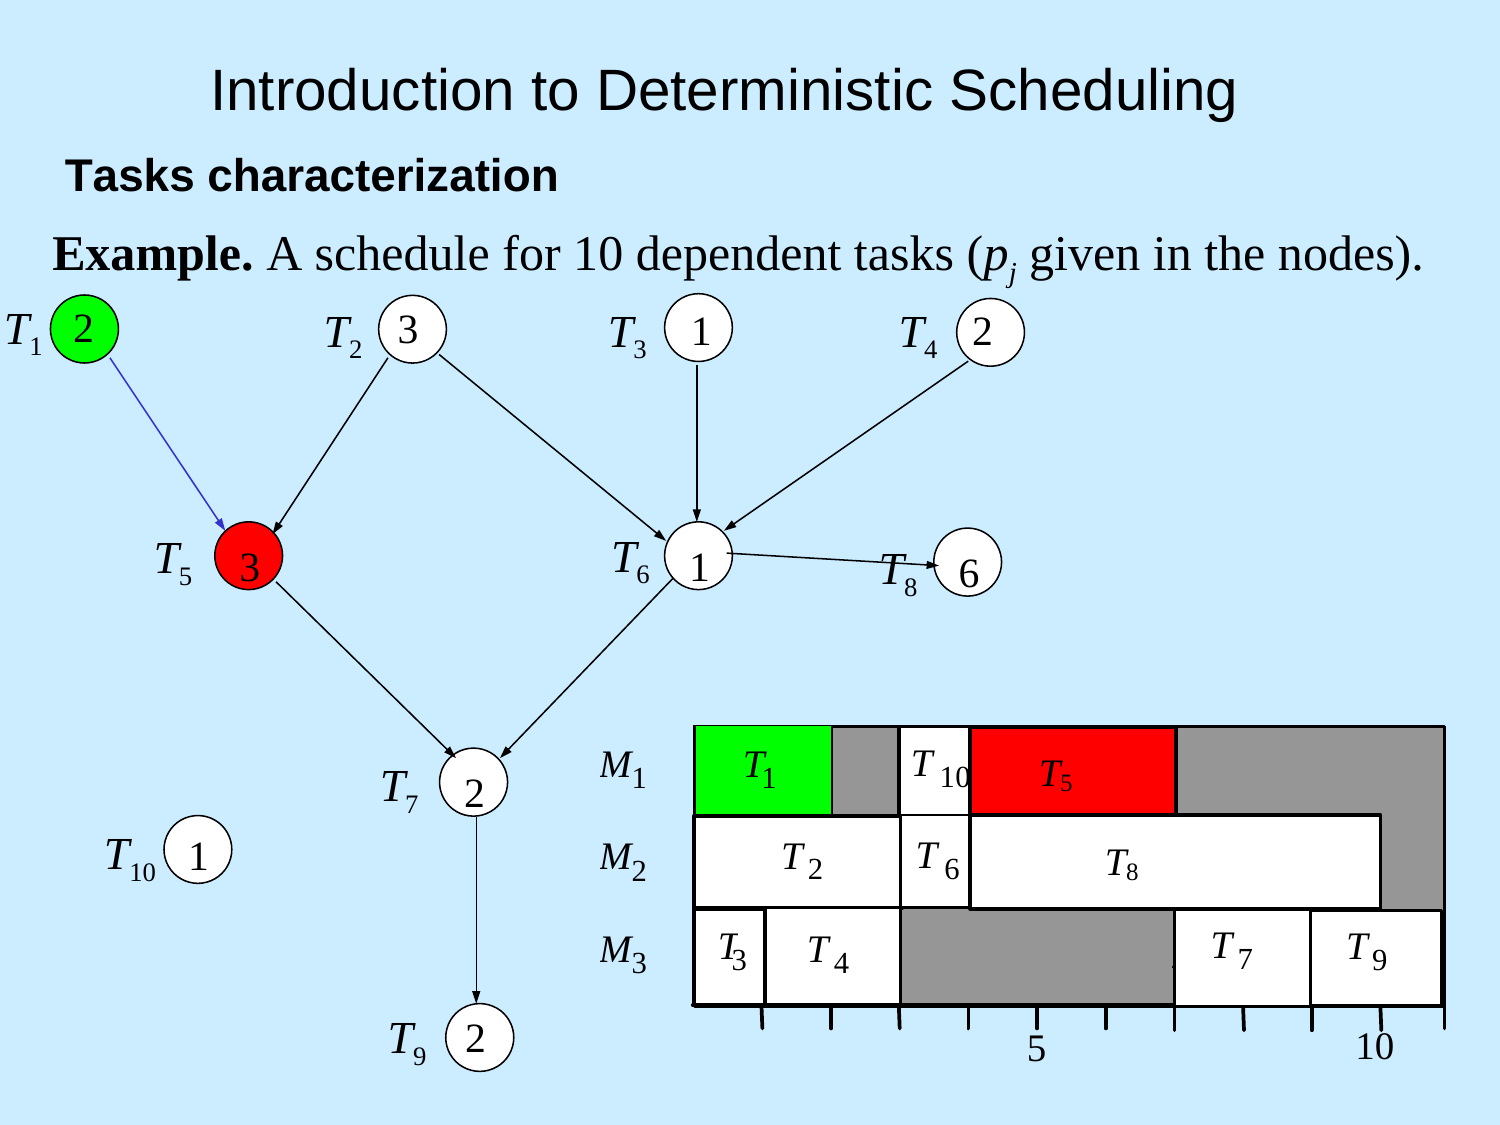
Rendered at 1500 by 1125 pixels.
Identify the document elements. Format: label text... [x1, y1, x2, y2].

text_box T10 [88, 816, 189, 929]
text_box T9 [372, 1000, 453, 1113]
text_box T8 [863, 531, 983, 644]
text_box [506, 1015, 514, 1059]
text_box 1 [716, 526, 733, 585]
text_box [465, 1068, 495, 1072]
text_box Example. A schedule for 10 dependent tasks (pj given in the nodes). [37, 212, 1500, 297]
text_box T6 [596, 518, 716, 631]
text_box T1 [0, 290, 69, 403]
text_box 1 [189, 821, 269, 927]
title Introduction to Deterministic Scheduling [0, 12, 1450, 163]
text_box Tasks characterization [49, 137, 1338, 208]
text_box T5 [138, 520, 258, 633]
text_box 2 [69, 292, 140, 395]
text_box 6 [983, 531, 1002, 593]
text_box [189, 815, 217, 821]
text_box 3 [258, 523, 283, 589]
text_box T2 [308, 293, 428, 406]
text_box T3 [593, 293, 712, 406]
text_box 3 [428, 294, 478, 387]
text_box T7 [365, 748, 484, 861]
text_box 2 [484, 749, 508, 815]
text_box 2 [957, 296, 1063, 388]
text_box T4 [883, 293, 1003, 406]
text_box 2 [450, 1003, 506, 1068]
chart [600, 725, 1450, 1080]
text_box 1 [712, 295, 772, 402]
